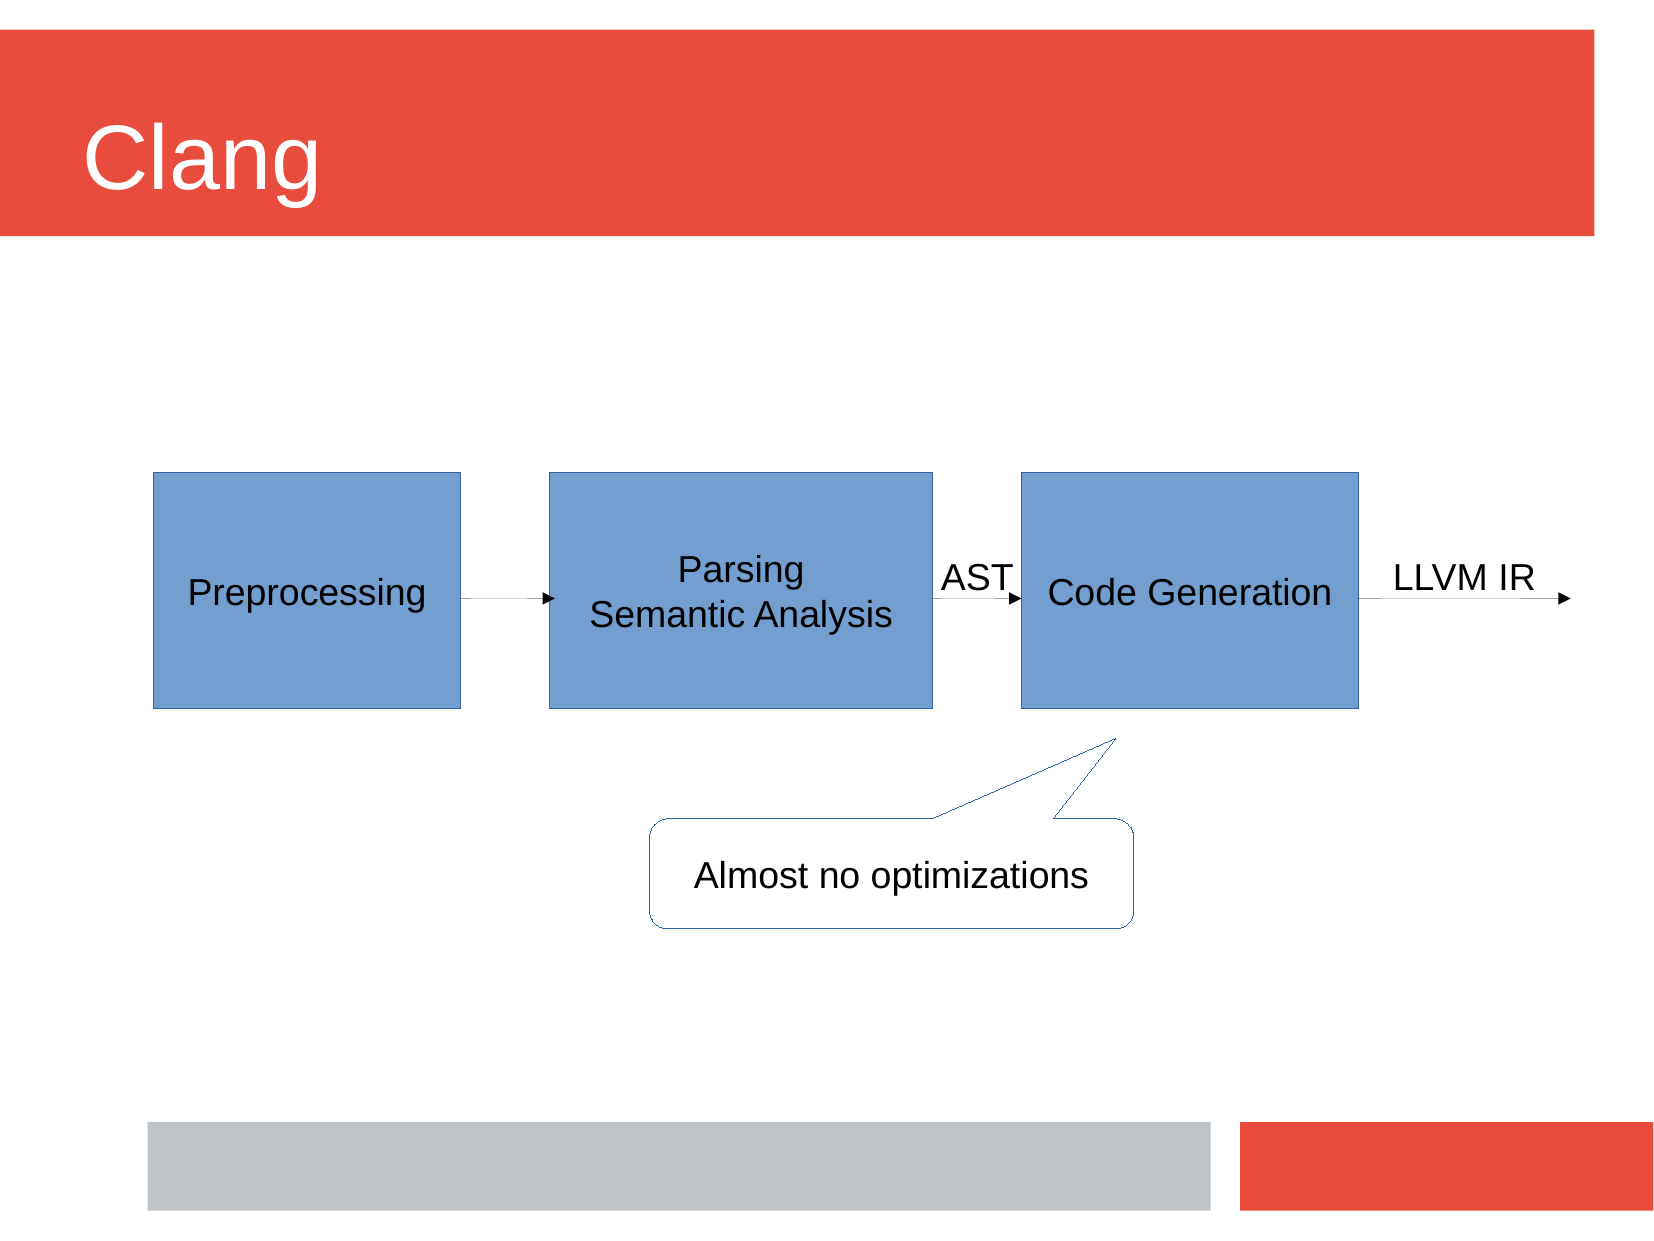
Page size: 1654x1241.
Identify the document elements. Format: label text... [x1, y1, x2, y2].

text_box Clang [82, 97, 1571, 208]
text_box Clang [283, 146, 308, 183]
text_box Parsing Semantic Analysis [549, 472, 933, 709]
text_box Almost no optimizations [649, 738, 1134, 929]
text_box Code Generation [1021, 472, 1359, 709]
text_box Preprocessing [153, 472, 461, 709]
